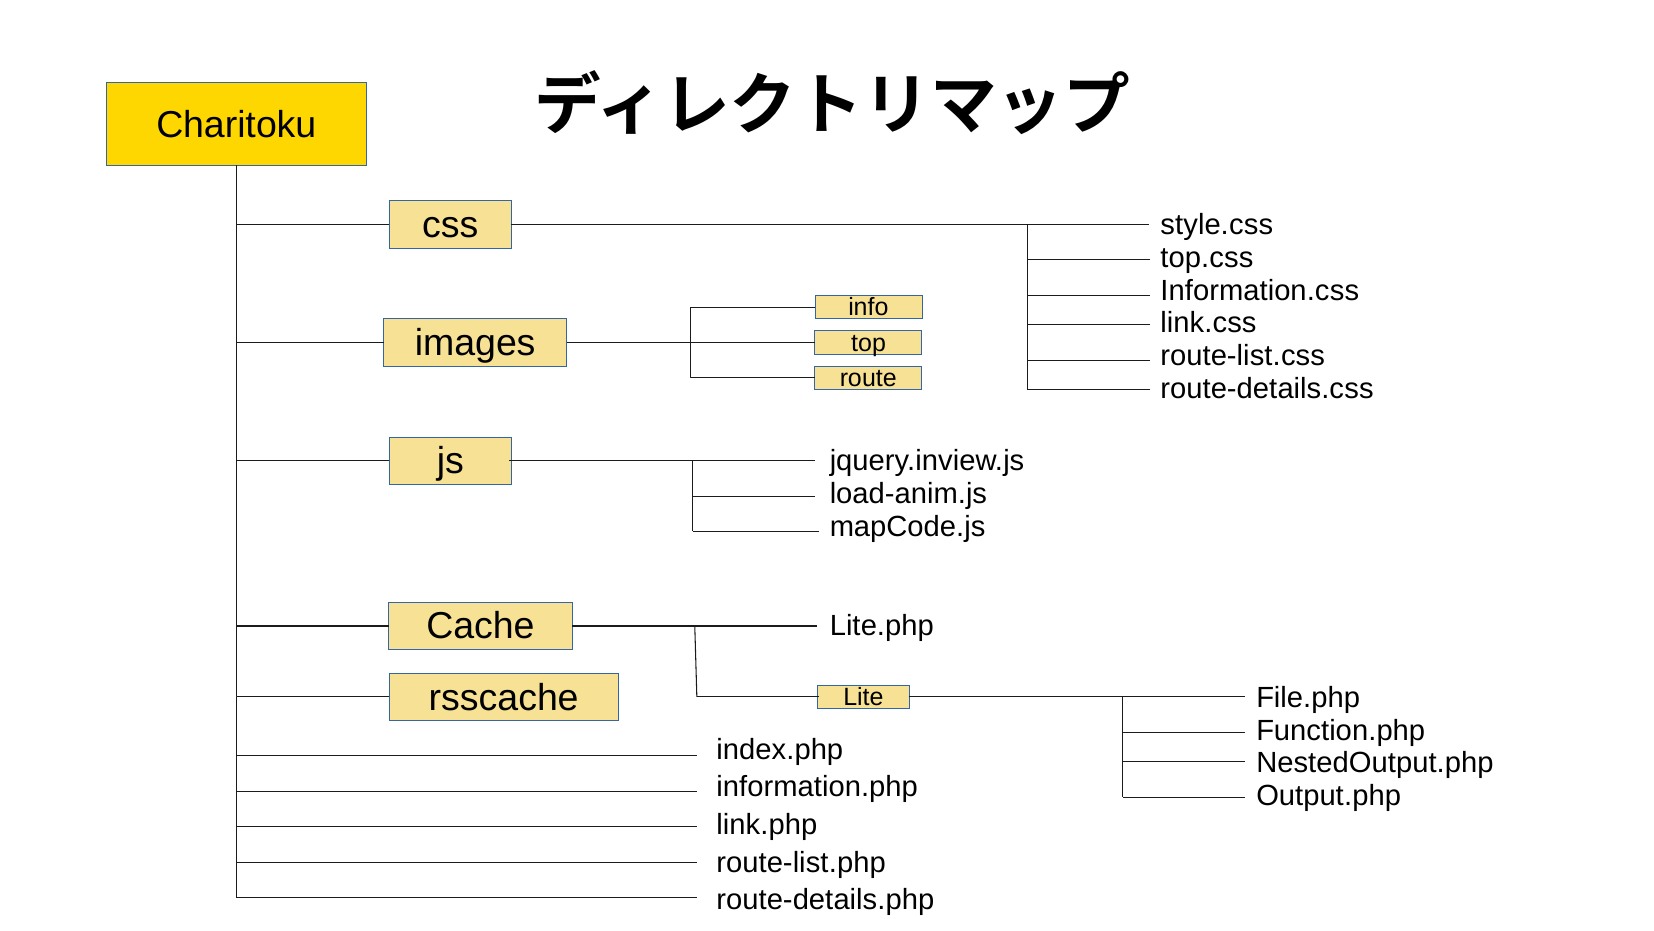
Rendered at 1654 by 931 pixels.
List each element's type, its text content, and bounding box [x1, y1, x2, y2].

text_box top [876, 339, 883, 350]
title ディレクトリマップ [354, 57, 1312, 142]
text_box Lite.php [814, 602, 984, 650]
text_box rsscache [389, 673, 619, 721]
text_box jquery.inview.js load-anim.js mapCode.js [814, 437, 1091, 551]
text_box Lite [817, 685, 910, 709]
text_box Cache [388, 602, 573, 650]
text_box info [815, 295, 923, 319]
text_box style.css top.css Information.css link.css route-list.css route-details.css [1145, 200, 1394, 450]
text_box css [389, 200, 512, 249]
text_box File.php Function.php NestedOutput.php Output.php [1241, 673, 1548, 820]
text_box top [814, 330, 922, 355]
text_box images [383, 318, 567, 367]
text_box index.php information.php link.php route-list.php route-details.php [701, 720, 993, 924]
text_box js [389, 437, 512, 485]
text_box Charitoku [106, 82, 367, 166]
text_box route [814, 366, 922, 390]
